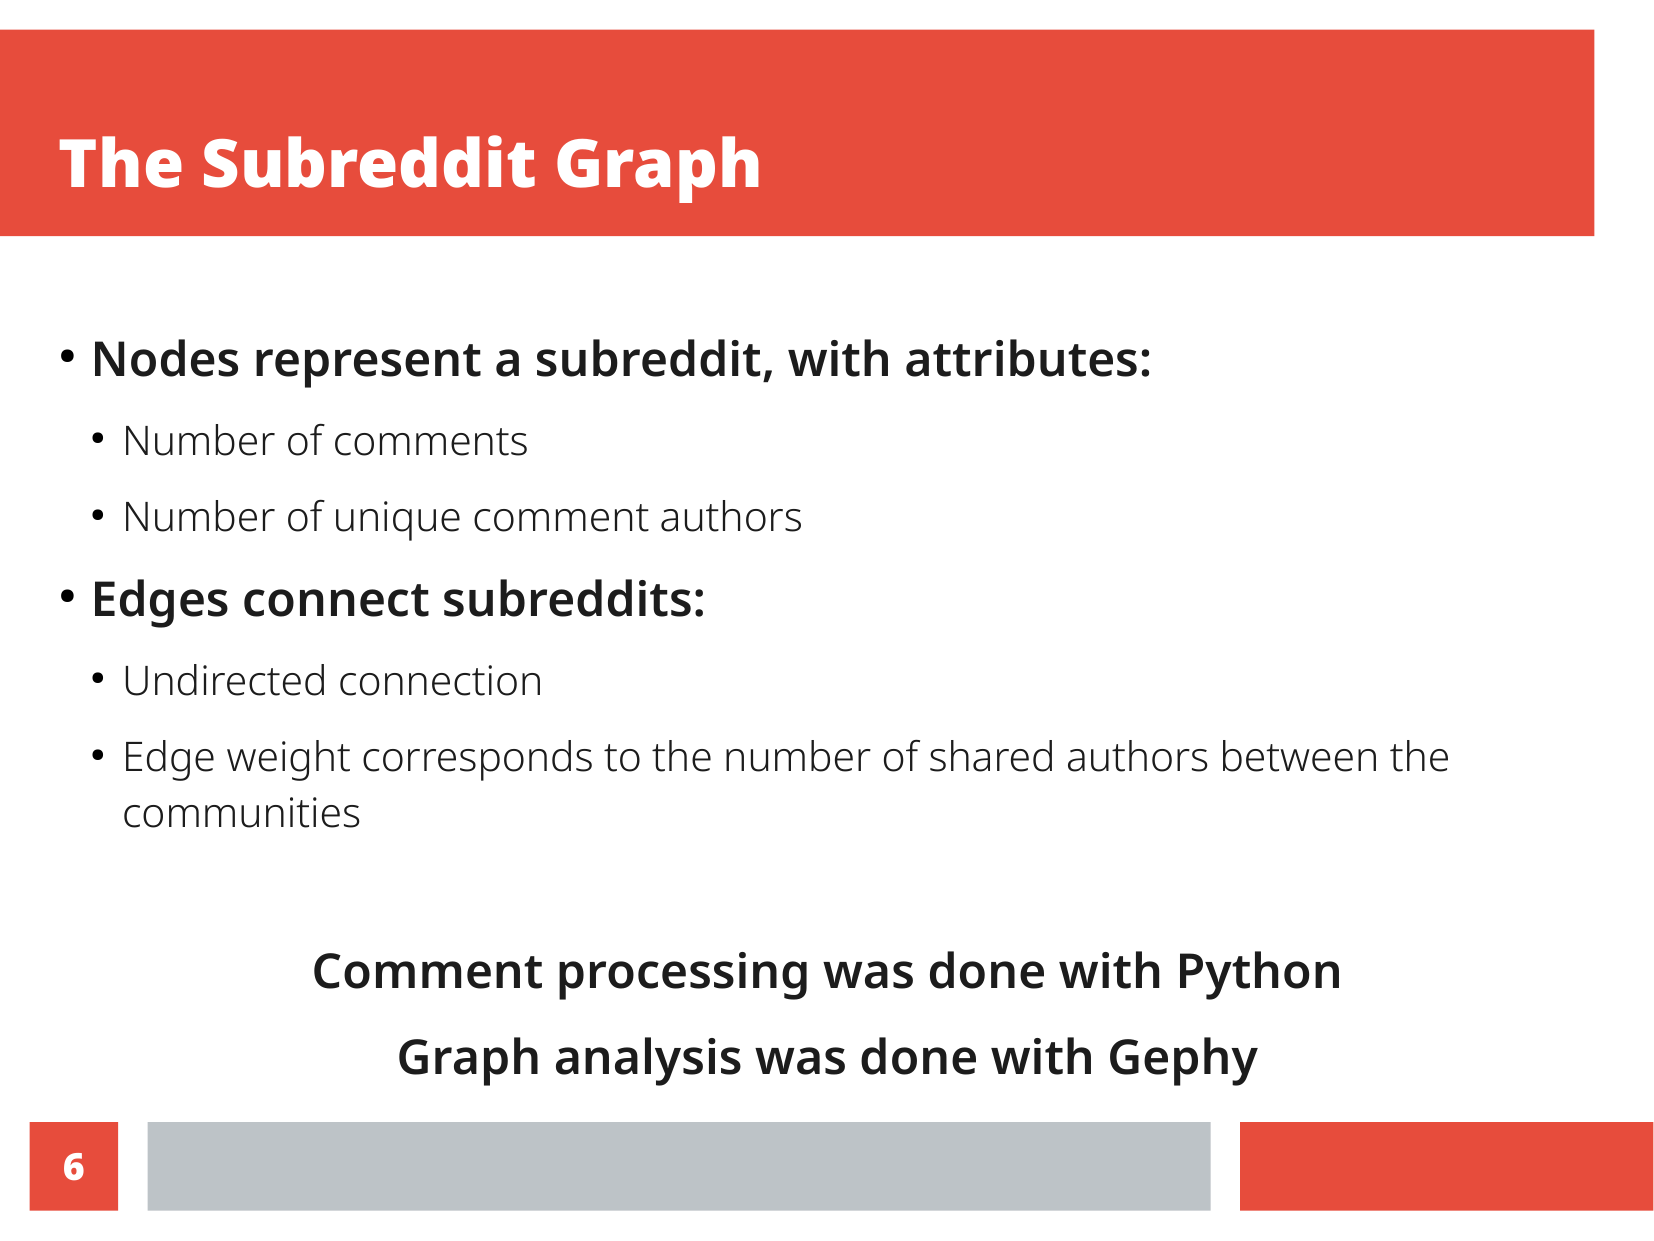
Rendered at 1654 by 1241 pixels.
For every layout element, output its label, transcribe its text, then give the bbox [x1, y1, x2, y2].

title The Subreddit Graph [59, 59, 1595, 207]
list Nodes represent a subreddit, with attributes: Number of comments Number of unique comment authors Edges connect subreddits: Undirected connection Edge weight corresponds to the number of shared authors between the communities Comment processing was done with Python Graph analysis was done with Gephy [59, 324, 1565, 1093]
